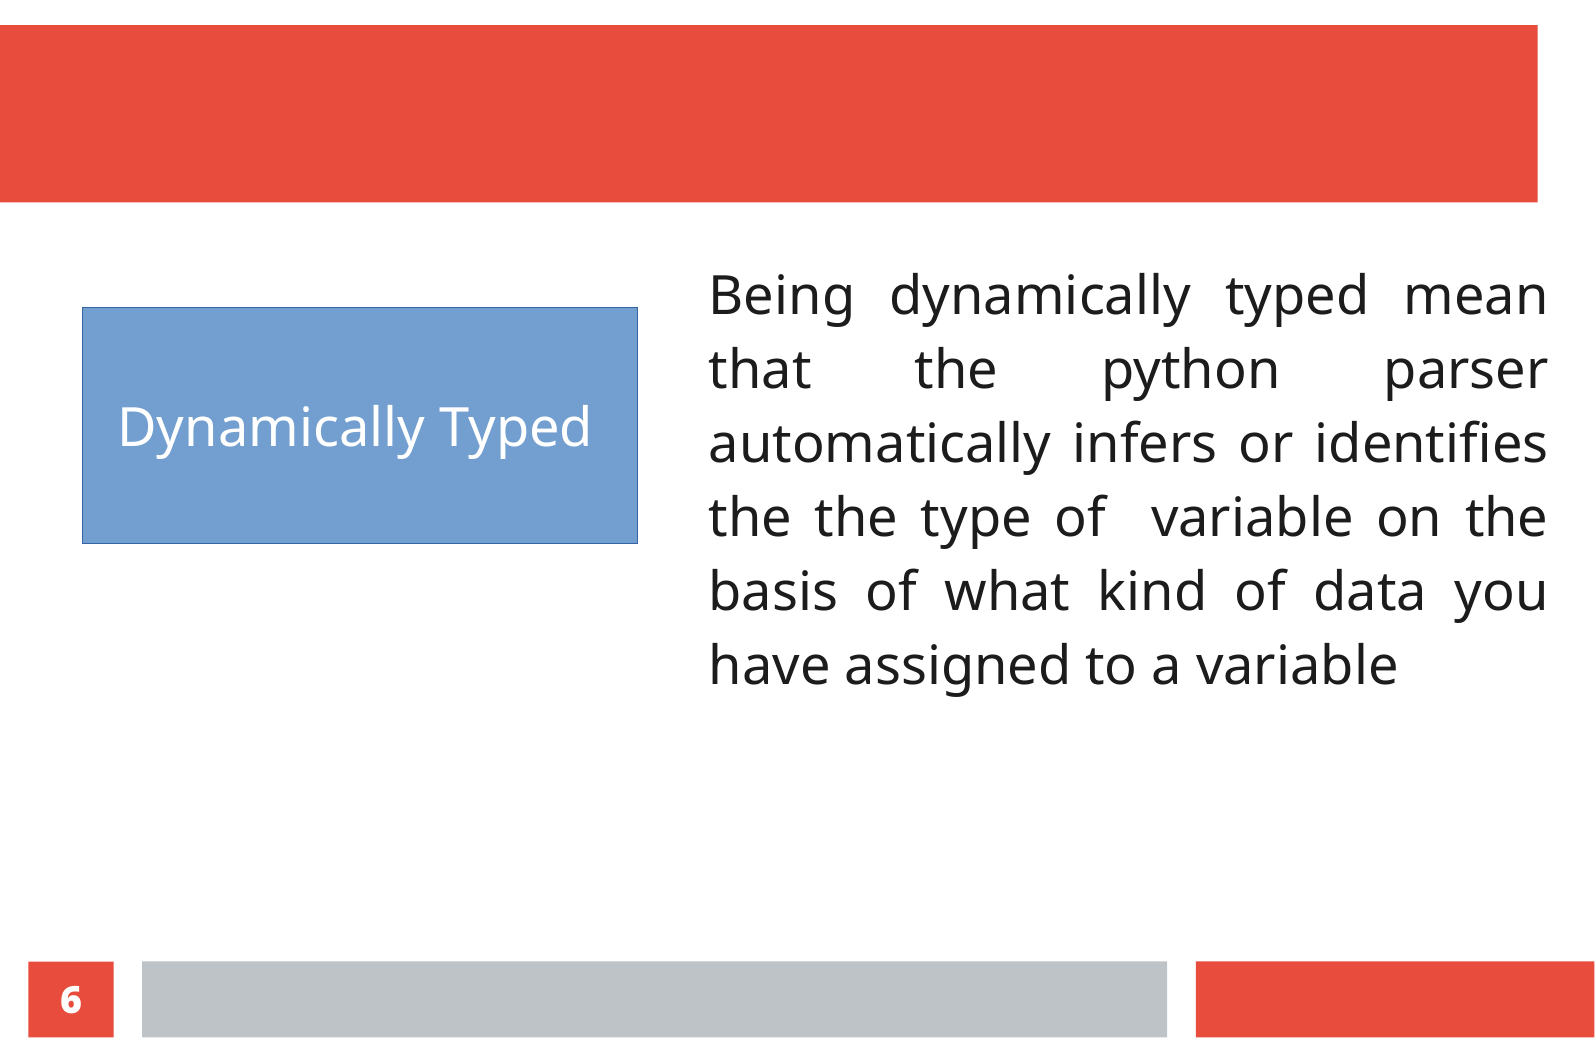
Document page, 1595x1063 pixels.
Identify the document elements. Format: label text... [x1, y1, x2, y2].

text_box Dynamically Typed [82, 307, 638, 544]
list Being dynamically typed mean that the python parser automatically infers or identifies the the type of variable on the basis of what kind of data you have assigned to a variable [708, 256, 1550, 886]
